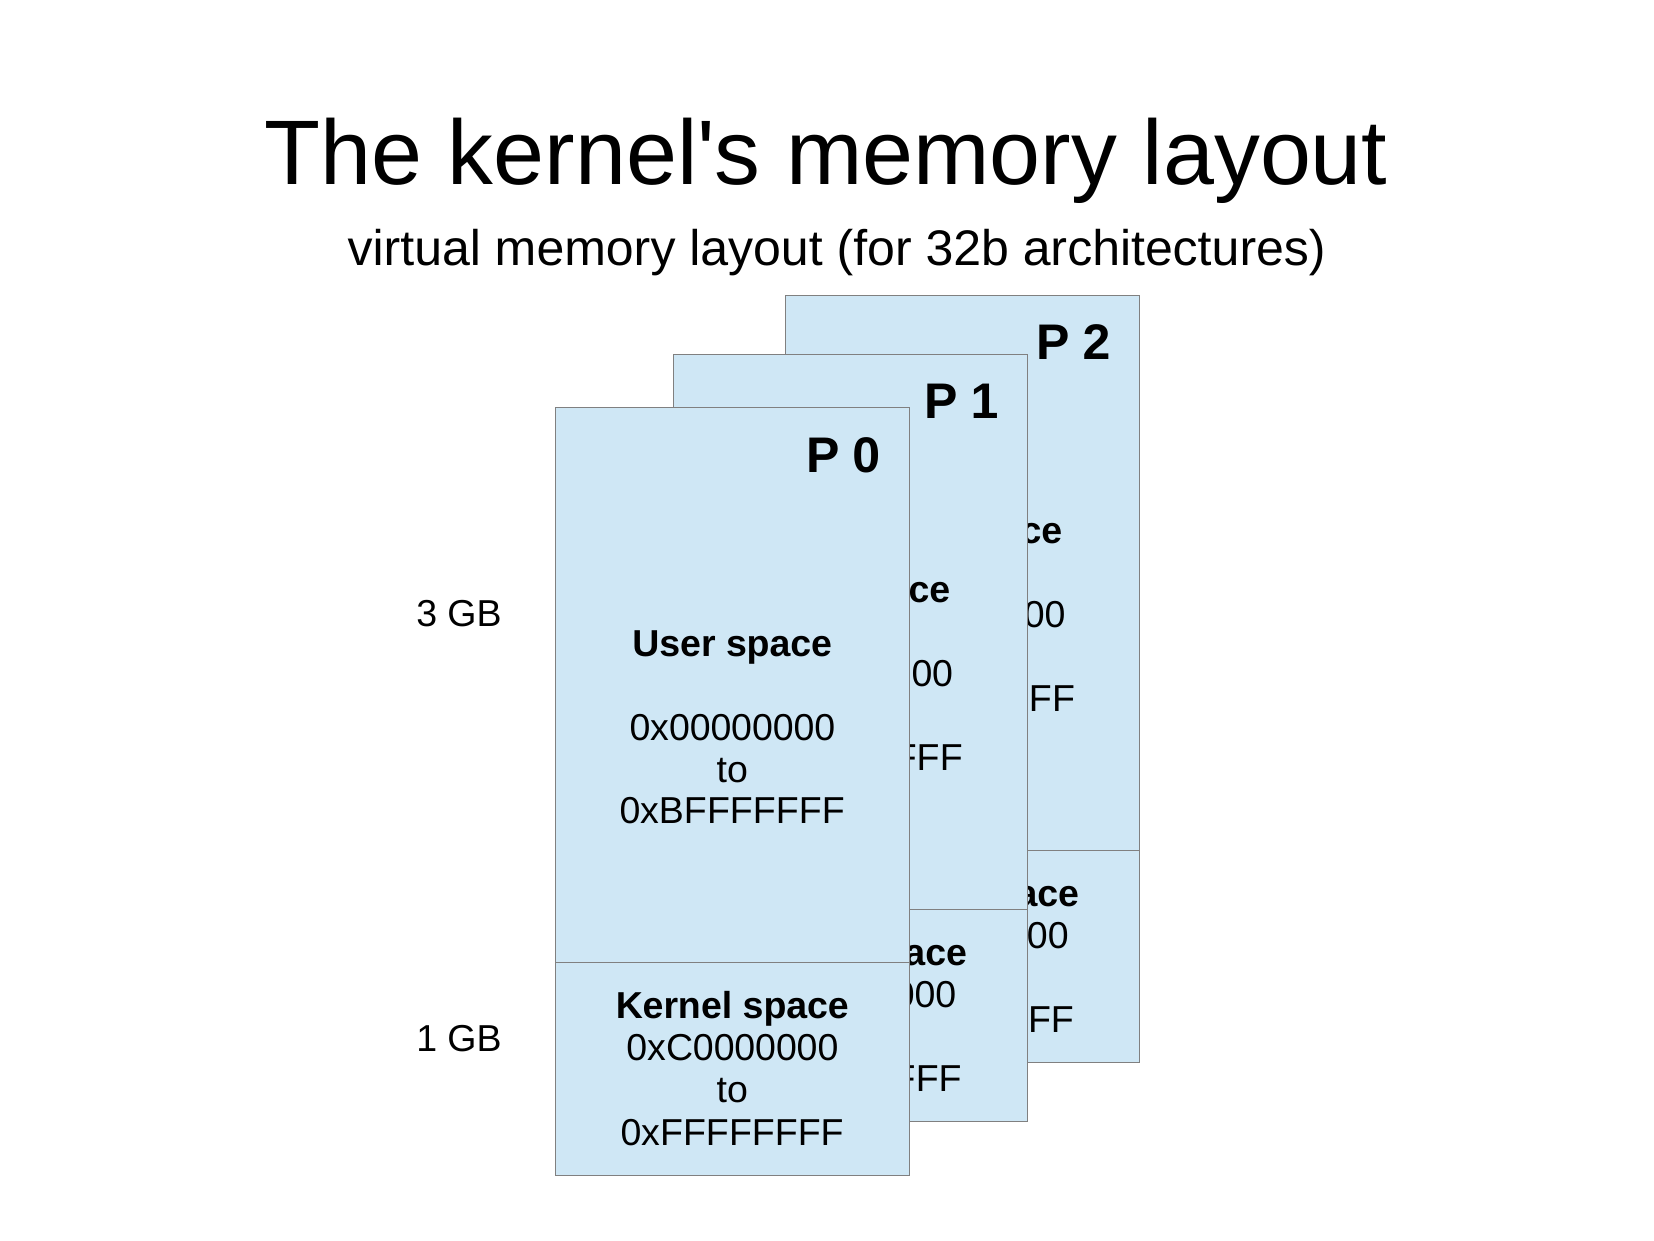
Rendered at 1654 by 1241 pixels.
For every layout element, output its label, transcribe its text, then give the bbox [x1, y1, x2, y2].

text_box virtual memory layout (for 32b architectures) [318, 212, 1418, 284]
title The kernel's memory layout [82, 49, 1571, 257]
text_box User space 0x00000000 to 0xBFFFFFFF [1028, 496, 1140, 850]
text_box 3 GB [401, 584, 532, 691]
text_box User space 0x00000000 to 0xBFFFFFFF [673, 354, 1028, 407]
text_box P 0 [791, 419, 922, 609]
text_box Kernel space 0xC0000000 to 0xFFFFFFFF [1028, 850, 1140, 1063]
text_box 1 GB [401, 1009, 532, 1117]
text_box Kernel space 0xC0000000 to 0xFFFFFFFF [910, 909, 1028, 1122]
text_box P 1 [909, 366, 1040, 556]
text_box Kernel space 0xC0000000 to 0xFFFFFFFF [555, 962, 910, 1176]
text_box P 2 [1021, 307, 1152, 496]
text_box User space 0x00000000 to 0xBFFFFFFF [555, 407, 910, 962]
text_box User space 0x00000000 to 0xBFFFFFFF [785, 295, 1140, 354]
text_box User space 0x00000000 to 0xBFFFFFFF [910, 556, 1028, 909]
